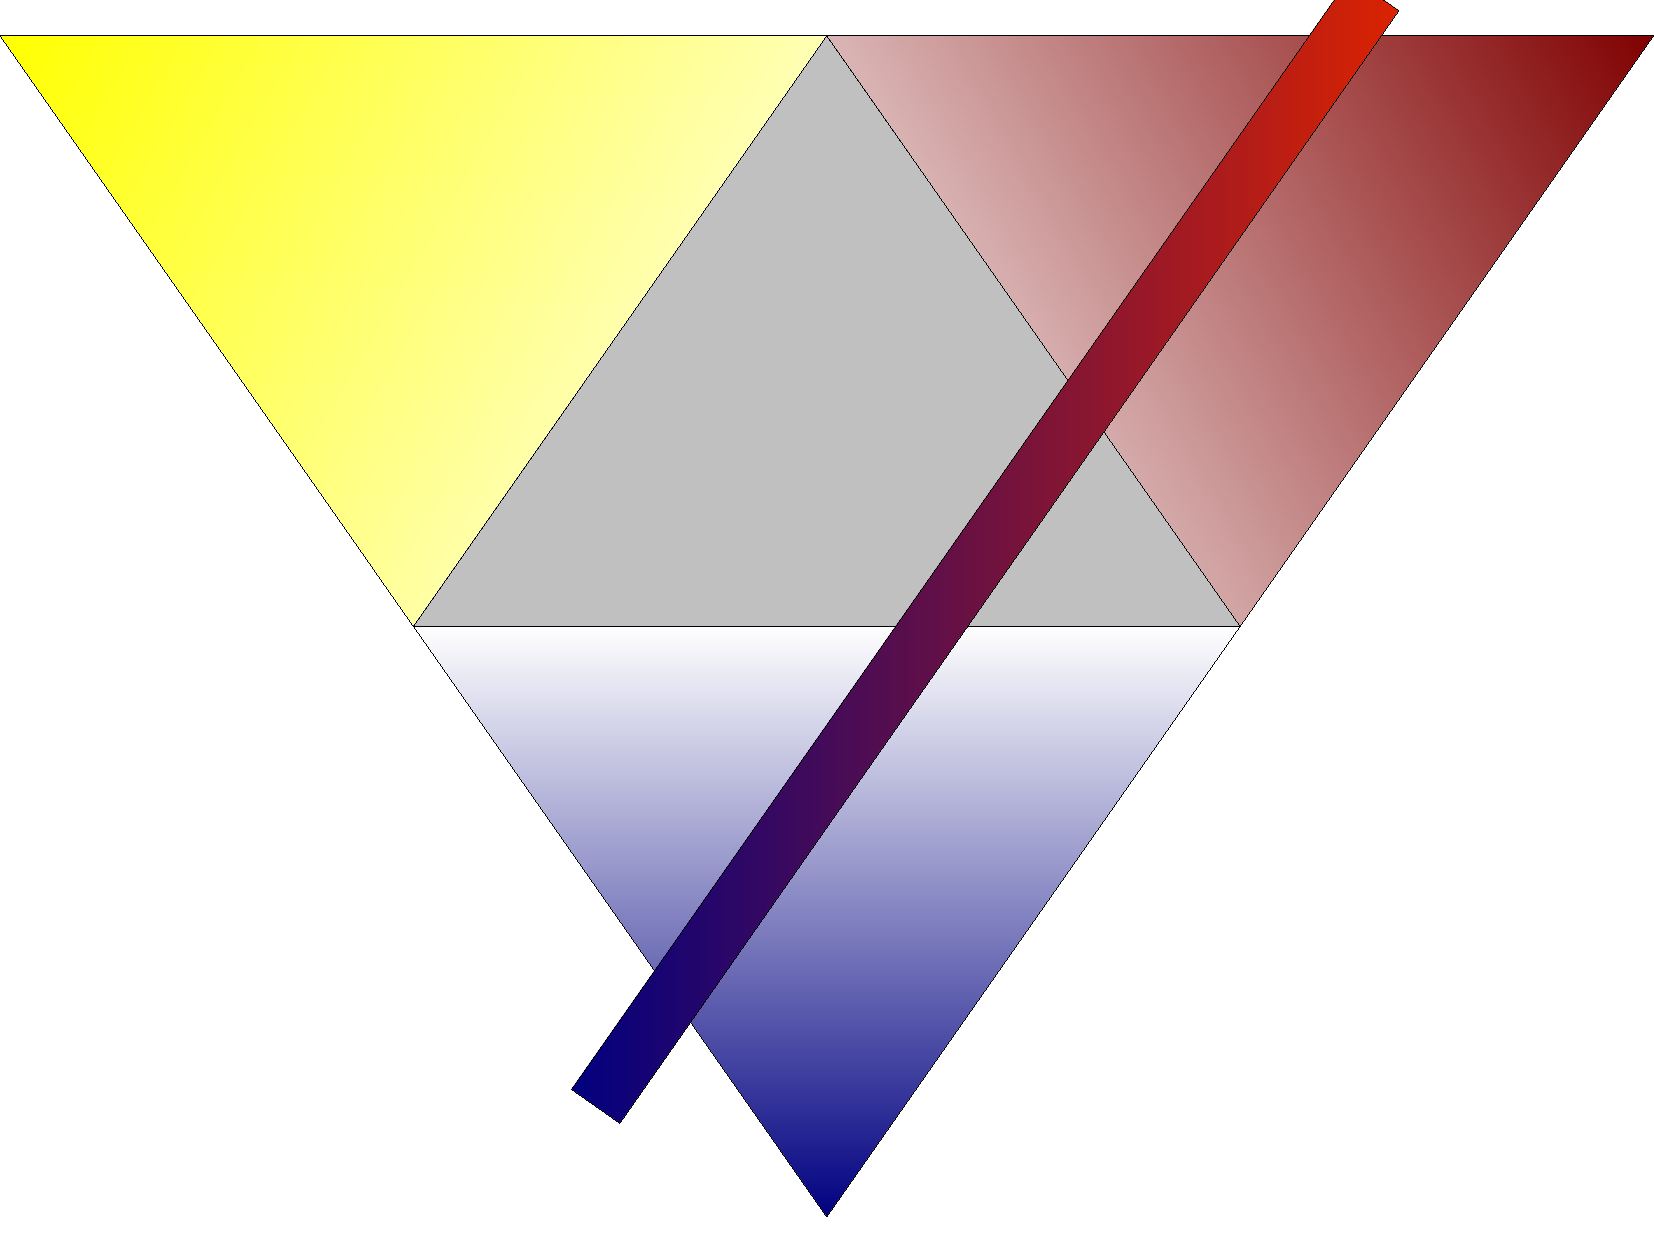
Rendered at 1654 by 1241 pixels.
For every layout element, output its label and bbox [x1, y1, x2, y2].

text_box [0, 0, 1654, 1217]
